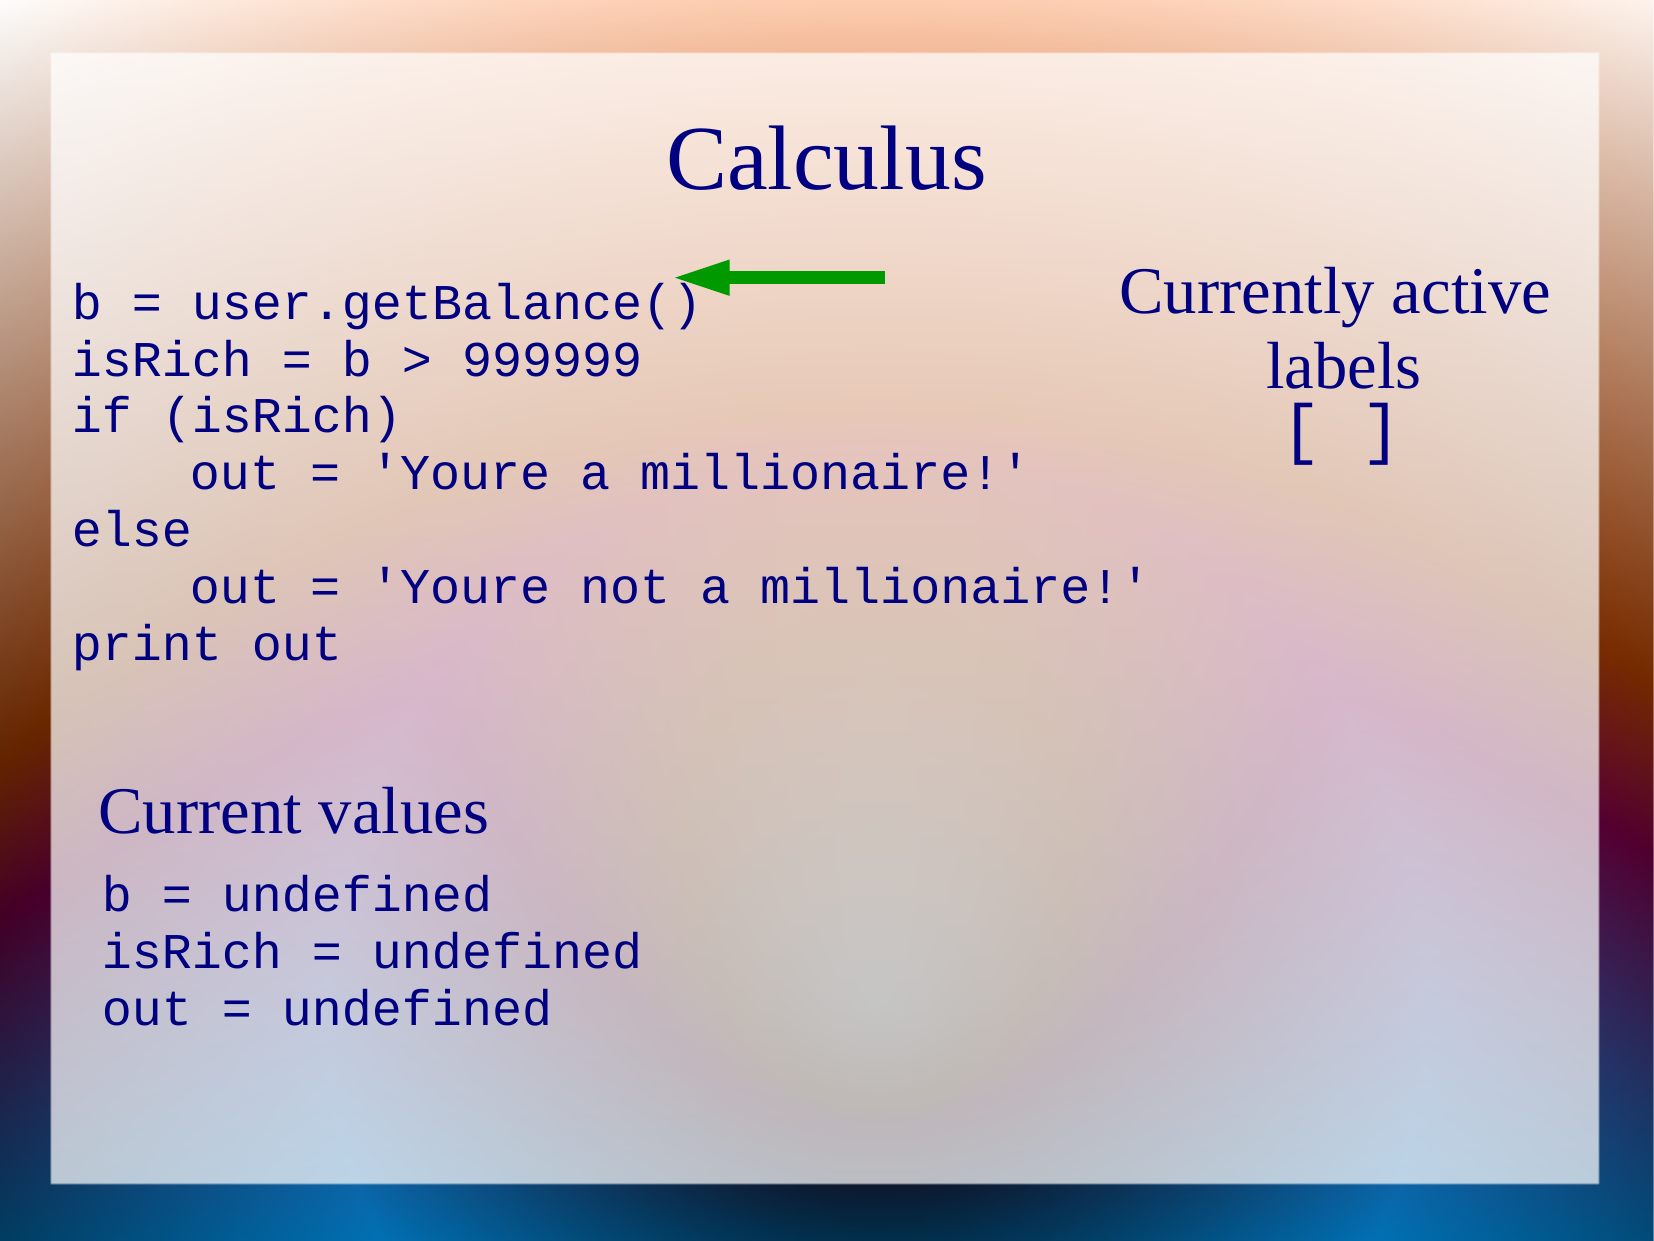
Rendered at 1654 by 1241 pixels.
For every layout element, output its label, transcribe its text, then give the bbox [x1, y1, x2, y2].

title b = user.getBalance() isRich = b > 999999 if (isRich) out = 'Youre a millionaire!' else out = 'Youre not a millionaire!' print out [71, 277, 1561, 654]
title [ ] [596, 330, 1654, 538]
title Current values [0, 707, 1039, 916]
picture [0, 0, 1654, 1241]
title Currently active labels [600, 225, 1654, 330]
title Calculus [82, 55, 1571, 263]
title b = undefined isRich = undefined out = undefined [101, 870, 1591, 1183]
